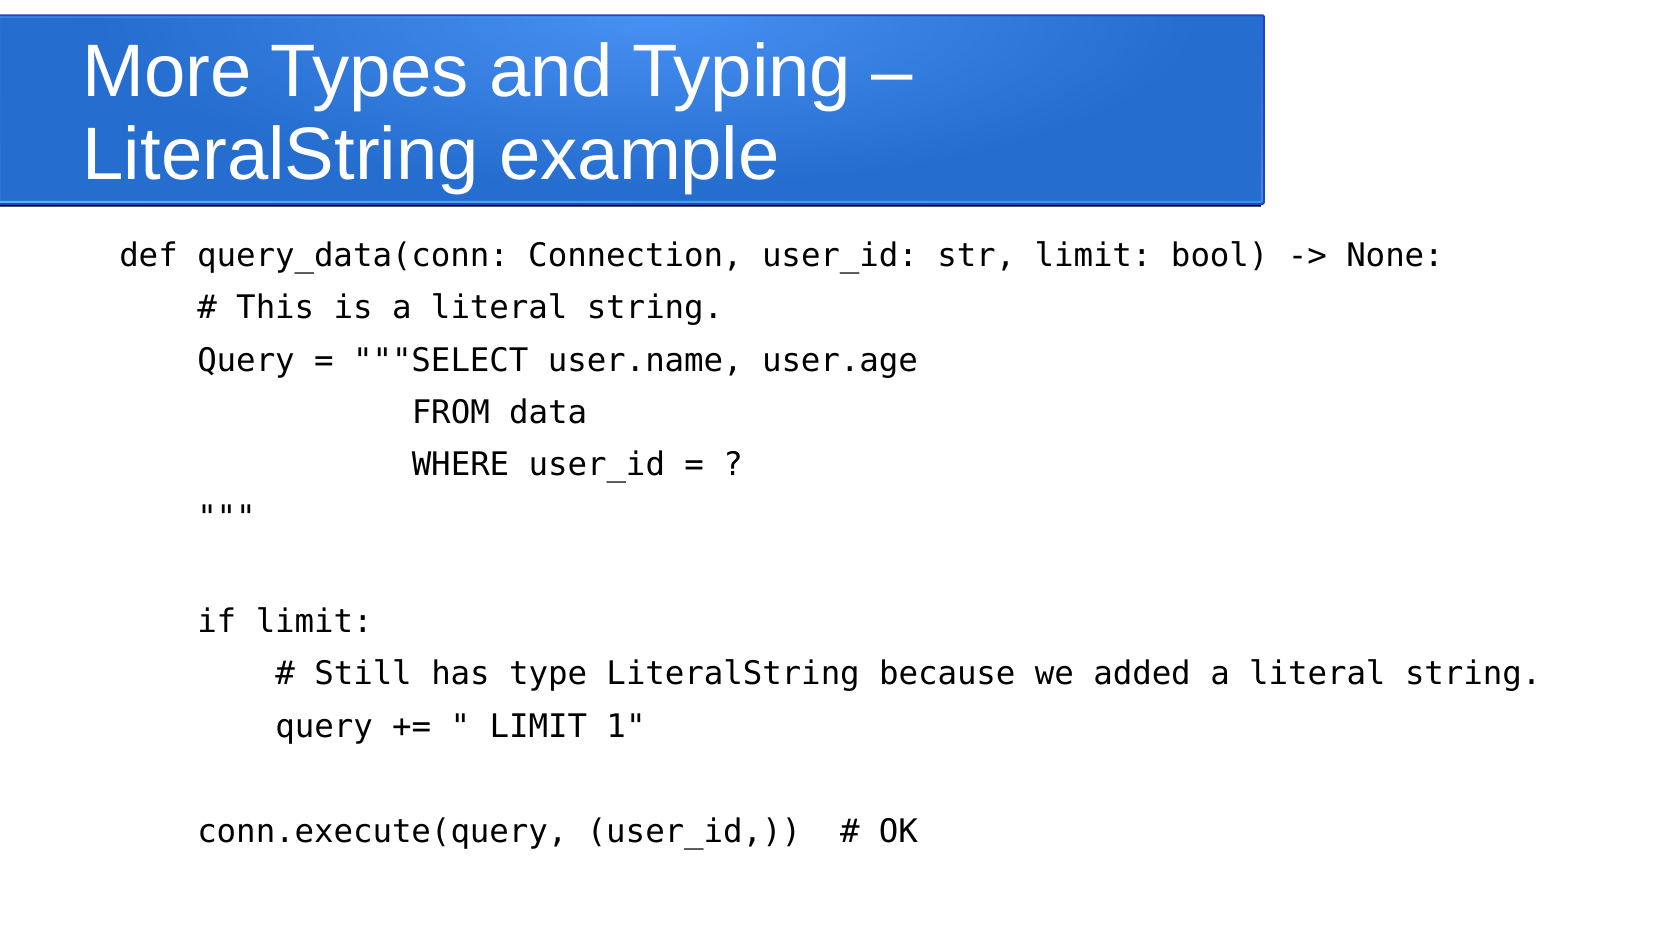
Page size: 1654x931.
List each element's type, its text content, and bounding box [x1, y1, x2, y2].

list def query_data(conn: Connection, user_id: str, limit: bool) -> None: # This is a literal string. Query = """SELECT user.name, user.age FROM data WHERE user_id = ? """ if limit: # Still has type LiteralString because we added a literal string. query += " LIMIT 1" conn.execute(query, (user_id,)) # OK [76, 236, 1565, 867]
title More Types and Typing – LiteralString example [82, 29, 1235, 196]
